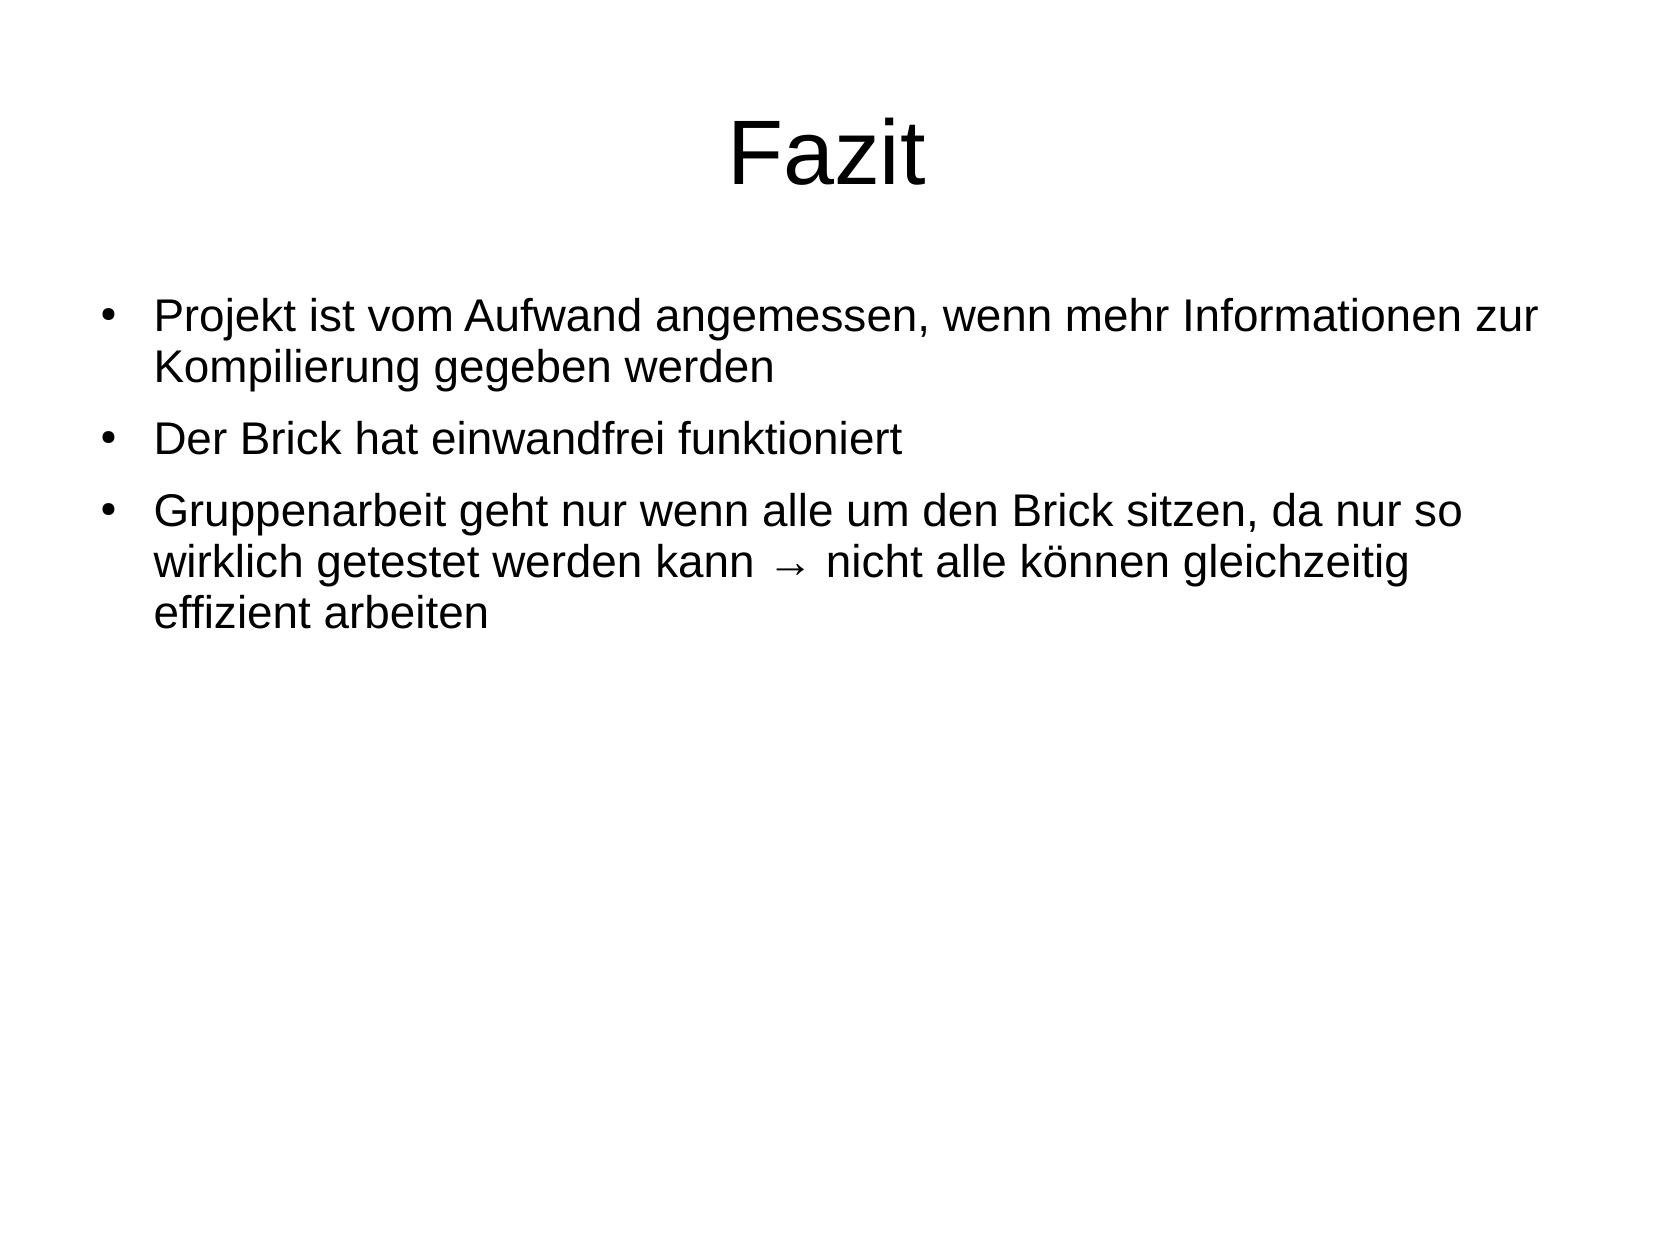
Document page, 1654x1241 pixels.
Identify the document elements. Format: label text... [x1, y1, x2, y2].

title Fazit [82, 49, 1571, 257]
list Projekt ist vom Aufwand angemessen, wenn mehr Informationen zur Kompilierung gegeben werden Der Brick hat einwandfrei funktioniert Gruppenarbeit geht nur wenn alle um den Brick sitzen, da nur so wirklich getestet werden kann → nicht alle können gleichzeitig effizient arbeiten [82, 290, 1571, 1010]
